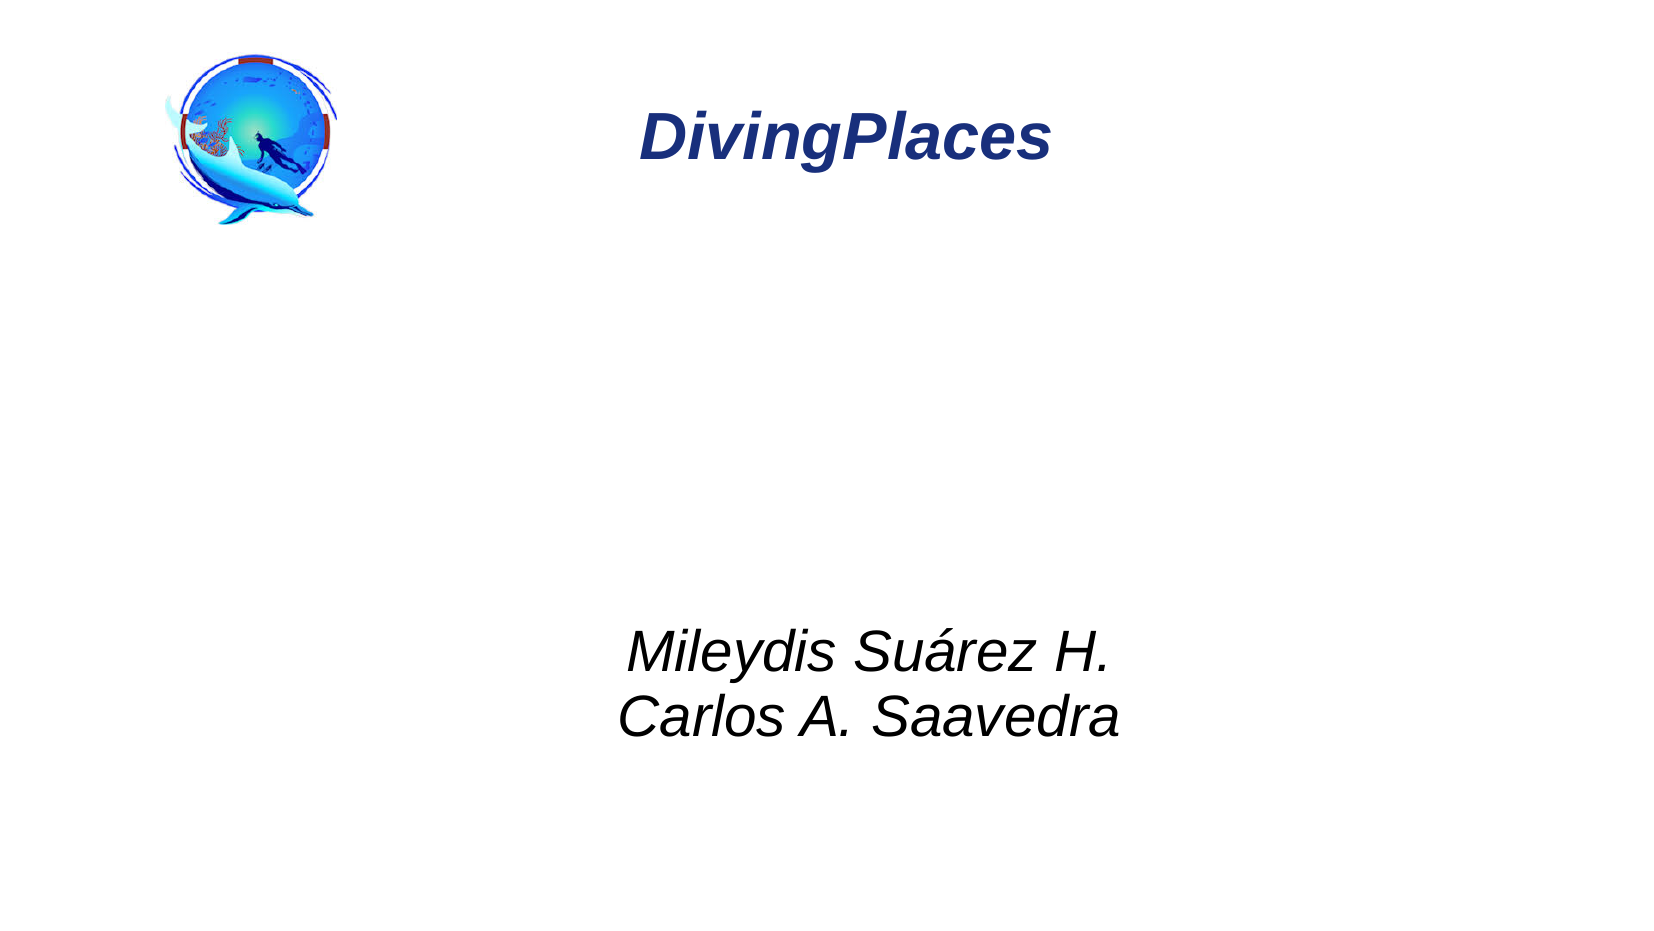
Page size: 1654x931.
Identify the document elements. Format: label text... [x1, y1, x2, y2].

text_box DivingPlaces [578, 91, 1115, 237]
text_box Mileydis Suárez H. Carlos A. Saavedra [569, 611, 1170, 821]
picture [165, 52, 337, 225]
